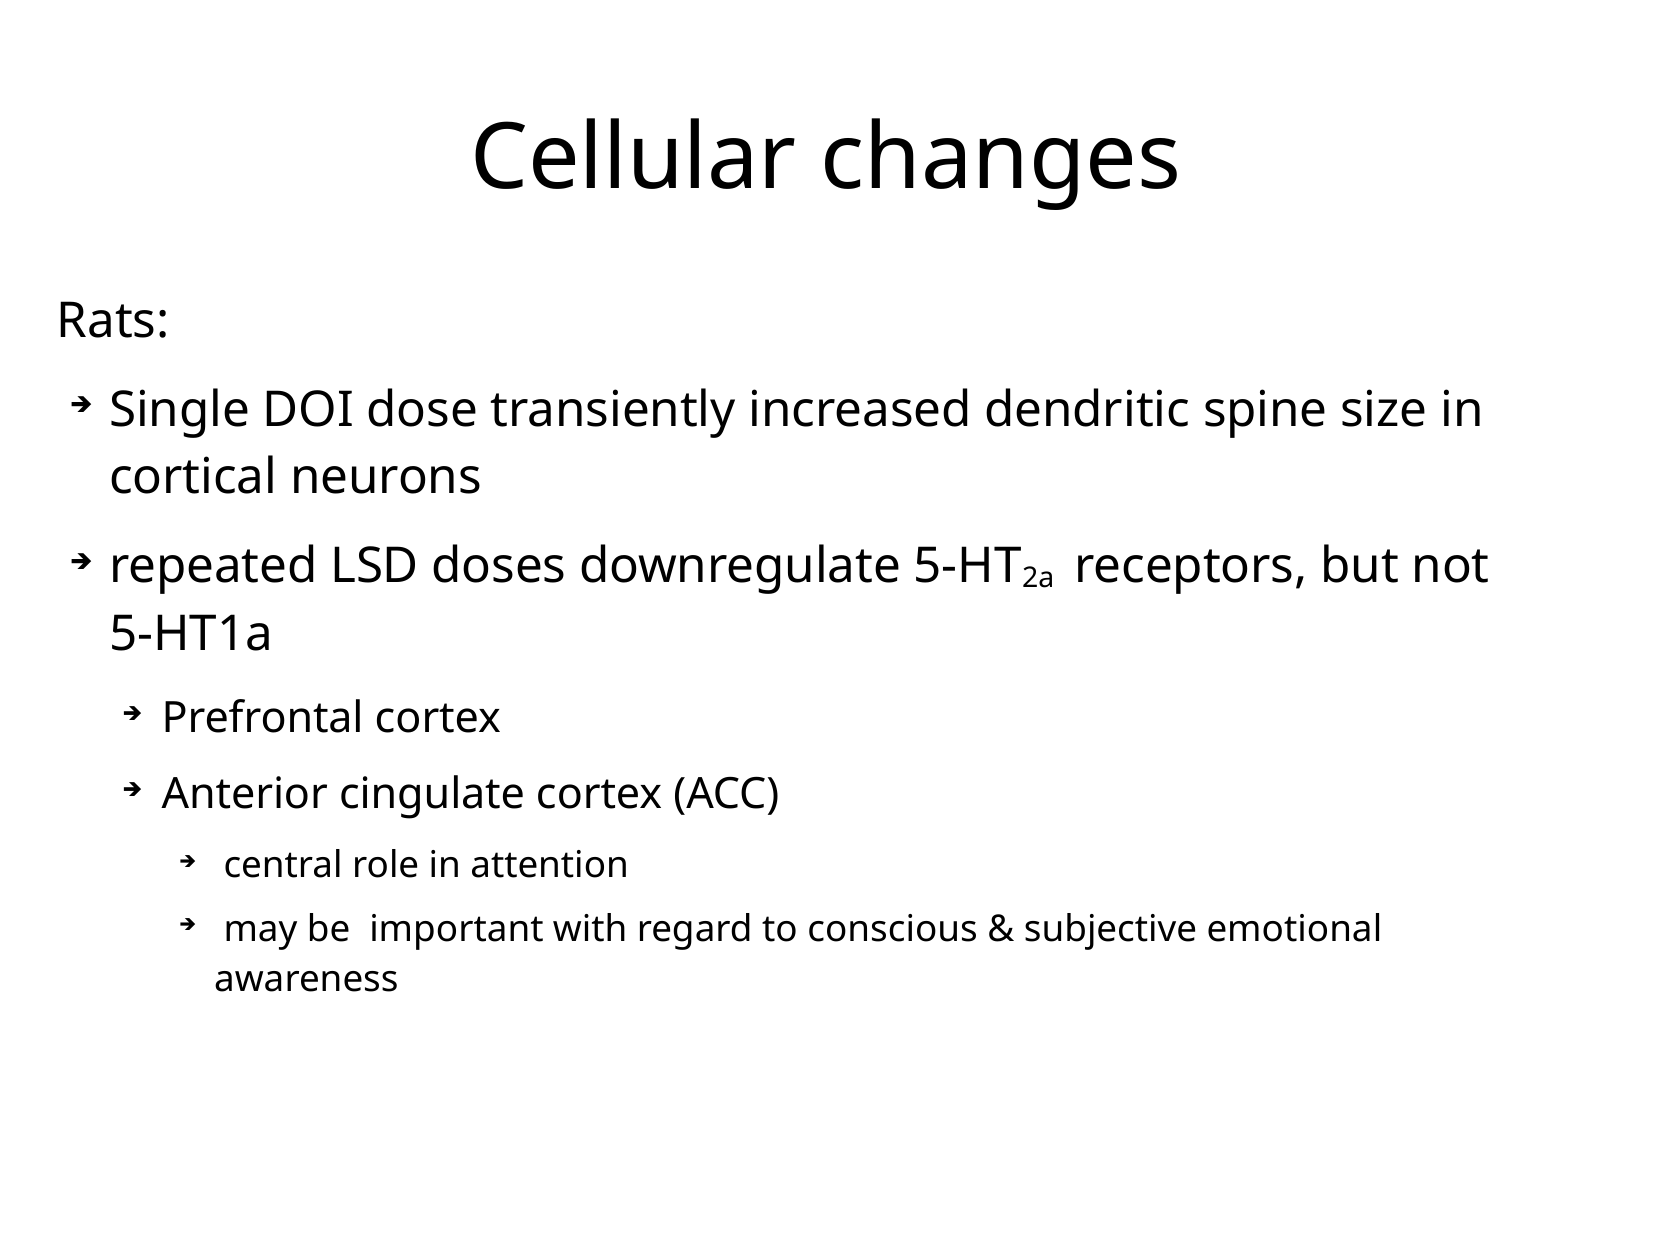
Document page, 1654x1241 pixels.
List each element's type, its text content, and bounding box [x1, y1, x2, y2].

list Rats: Single DOI dose transiently increased dendritic spine size in cortical neurons repeated LSD doses downregulate 5-HT2a receptors, but not 5-HT1a Prefrontal cortex Anterior cingulate cortex (ACC) central role in attention may be important with regard to conscious & subjective emotional awareness [56, 285, 1545, 1005]
title Cellular changes [82, 49, 1571, 257]
